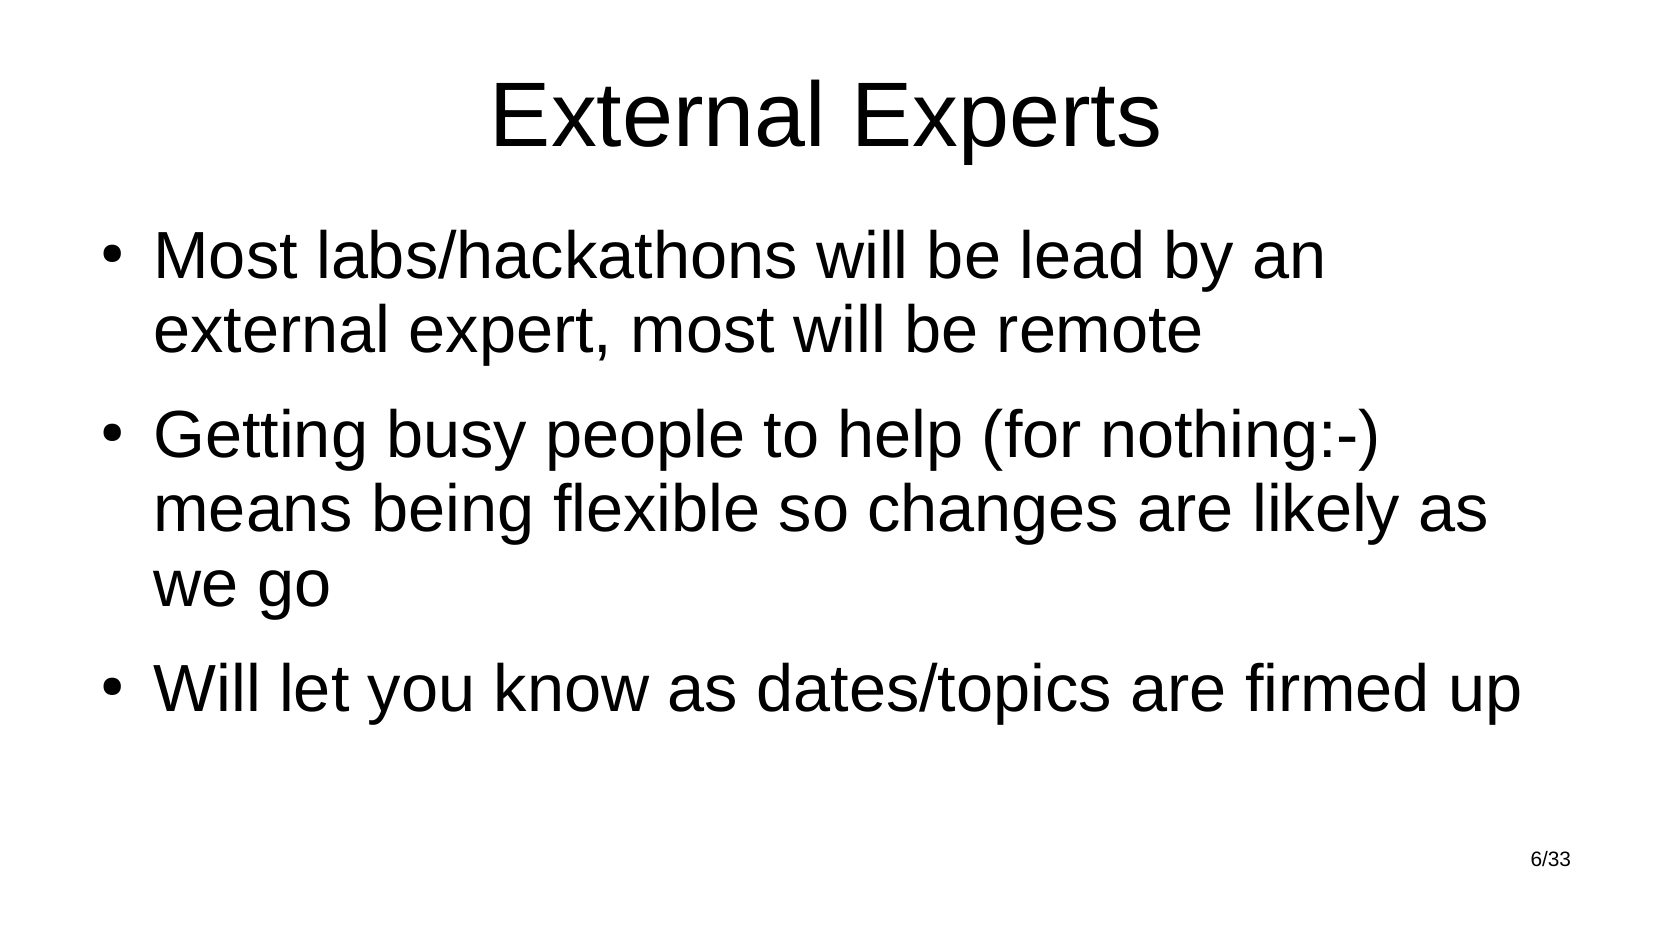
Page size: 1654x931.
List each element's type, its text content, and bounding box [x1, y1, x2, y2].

list Most labs/hackathons will be lead by an external expert, most will be remote Getting busy people to help (for nothing:-) means being flexible so changes are likely as we go Will let you know as dates/topics are firmed up [82, 217, 1571, 758]
title External Experts [82, 37, 1571, 193]
